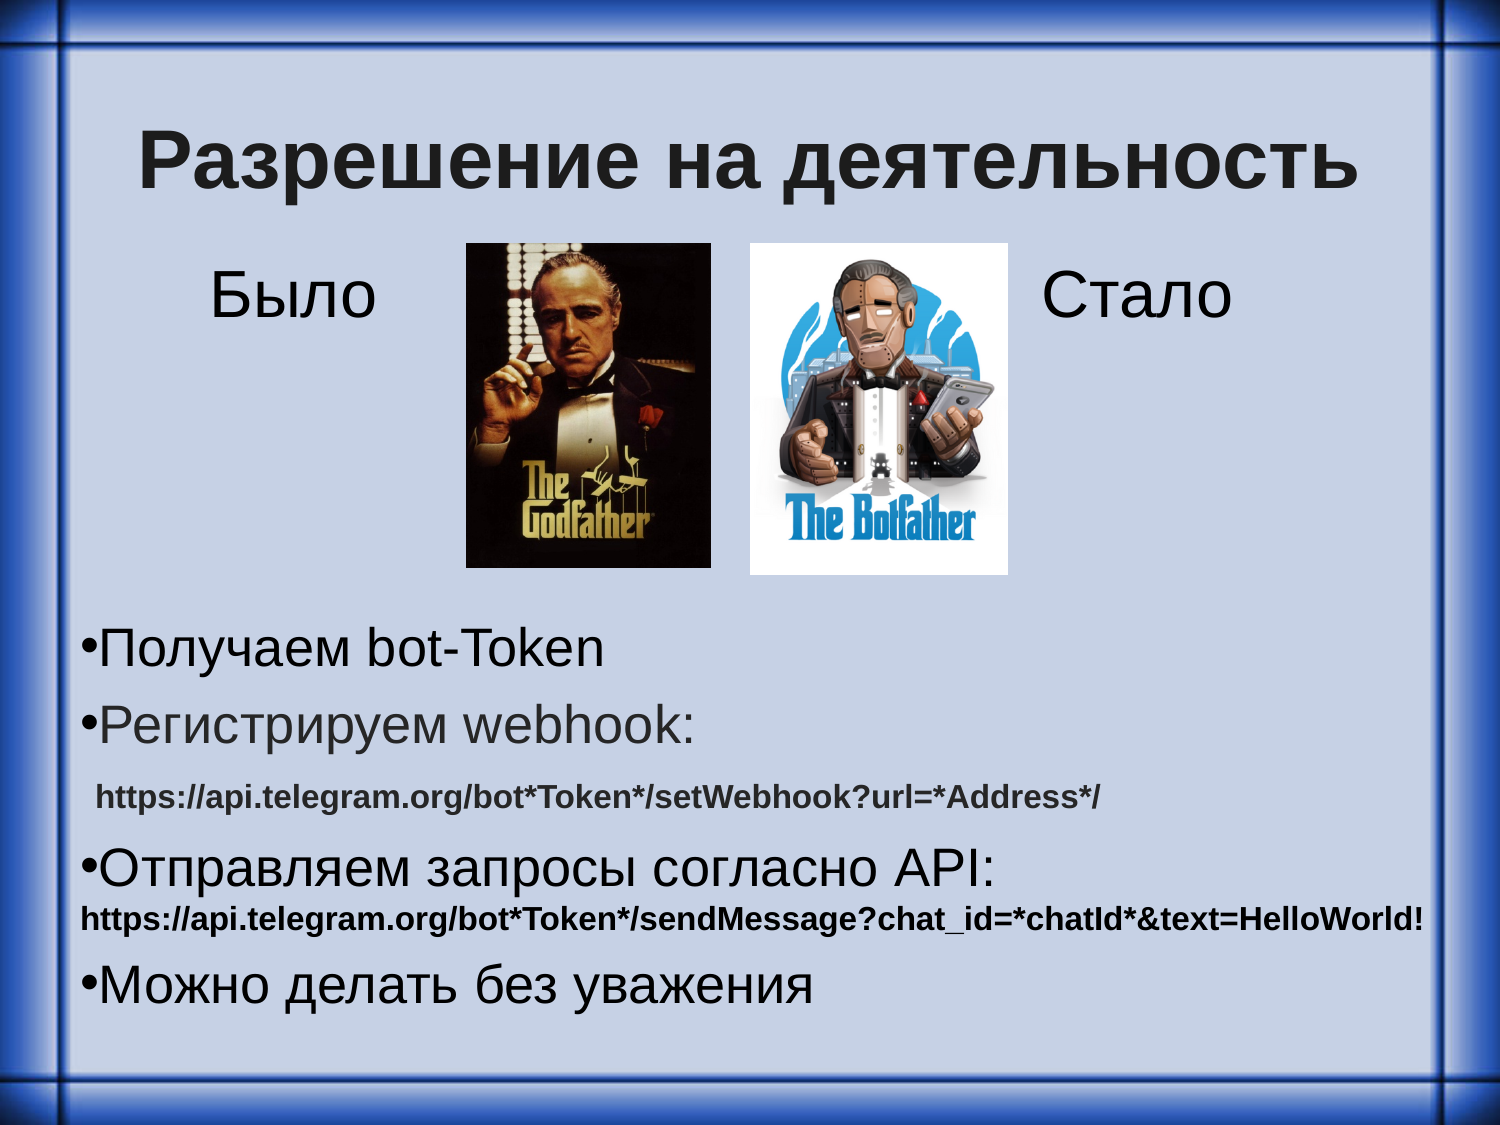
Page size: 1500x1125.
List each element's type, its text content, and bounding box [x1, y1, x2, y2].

title Разрешение на деятельность [112, 54, 1388, 243]
picture [750, 243, 1008, 575]
subtitle Было Стало Получаем bot-Token Регистрируем webhook: https://api.telegram.org/bot*Token*/setWebhook?url=*Address*/ Отправляем запросы согласно API: https://api.telegram.org/bot*Token*/sendMessage?chat_id=*chatId*&text=HelloWorld! Можно делать без уважения [64, 243, 1459, 1071]
picture [466, 243, 711, 568]
